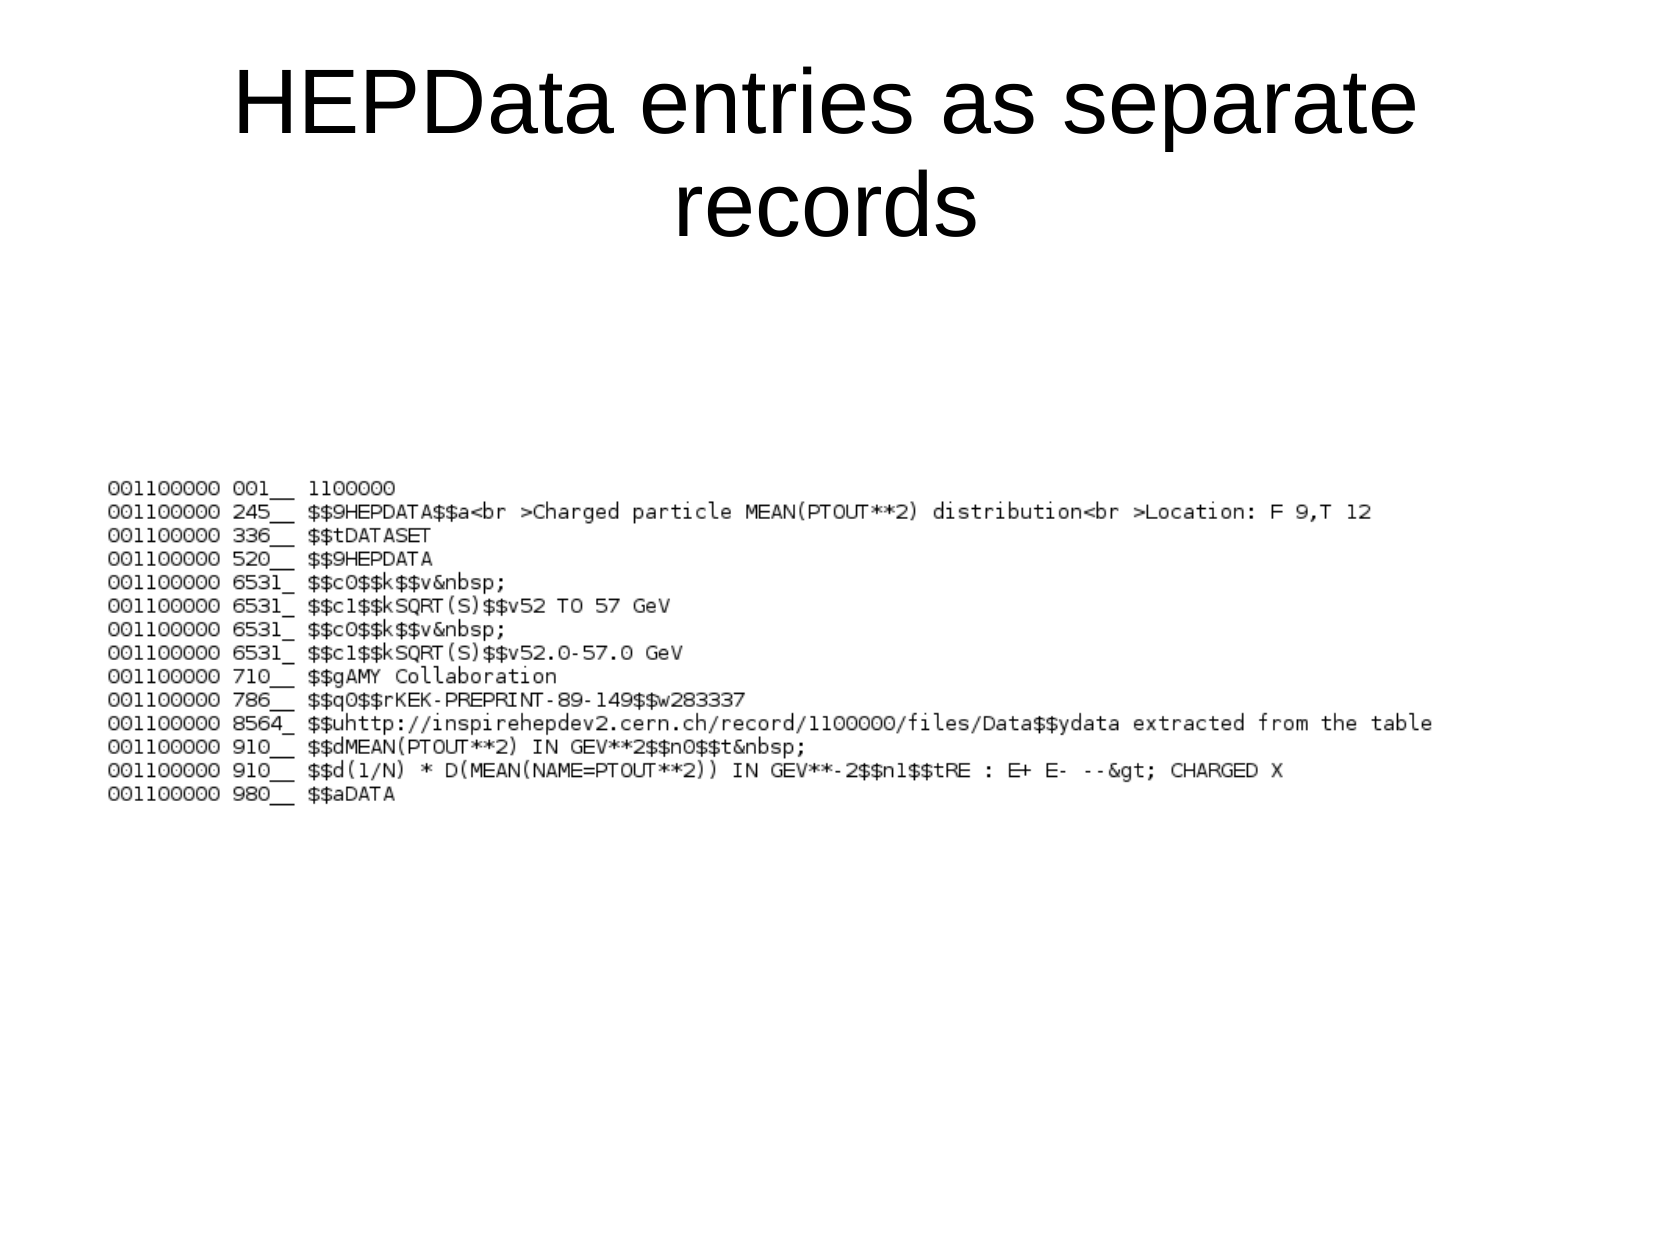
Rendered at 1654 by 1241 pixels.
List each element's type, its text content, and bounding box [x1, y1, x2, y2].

picture [101, 472, 1447, 848]
title HEPData entries as separate records [82, 50, 1571, 256]
